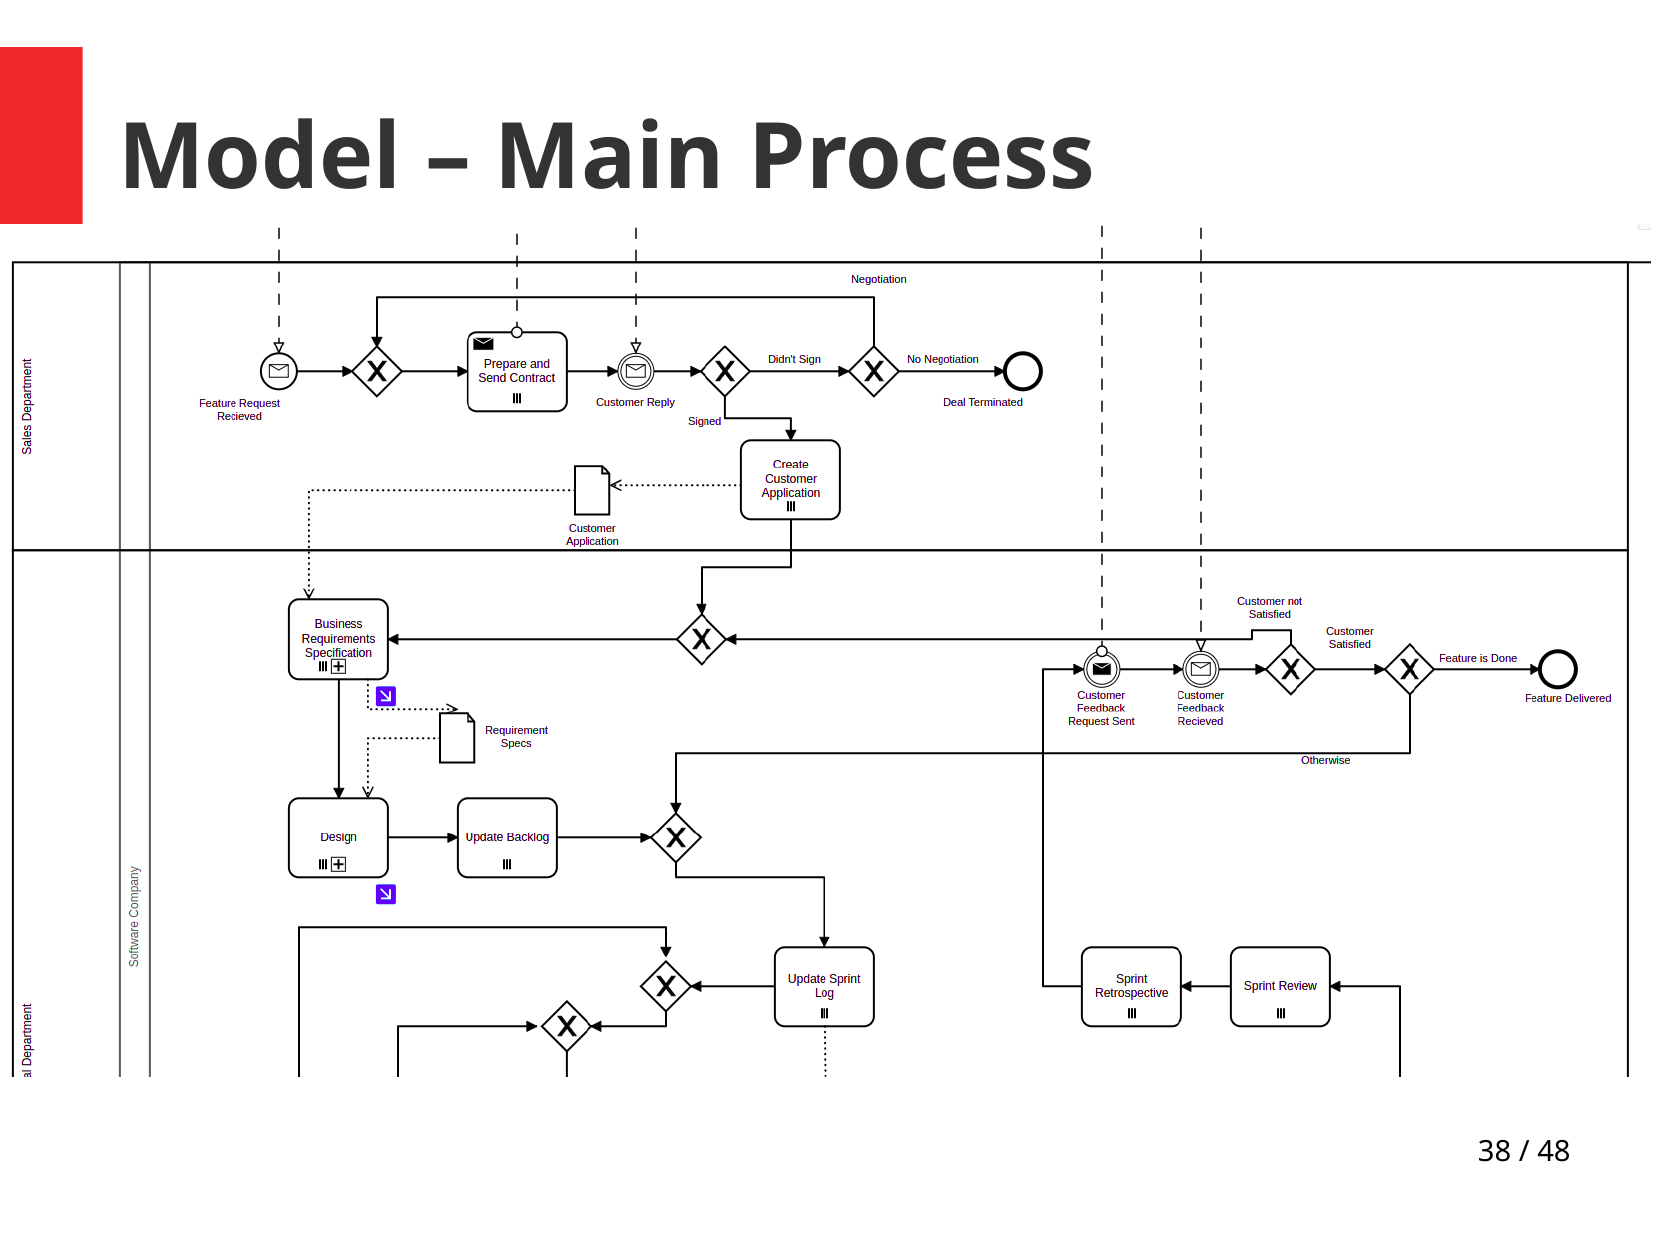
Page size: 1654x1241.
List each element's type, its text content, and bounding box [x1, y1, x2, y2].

picture [0, 224, 1651, 1077]
title Model – Main Process [118, 49, 1571, 224]
